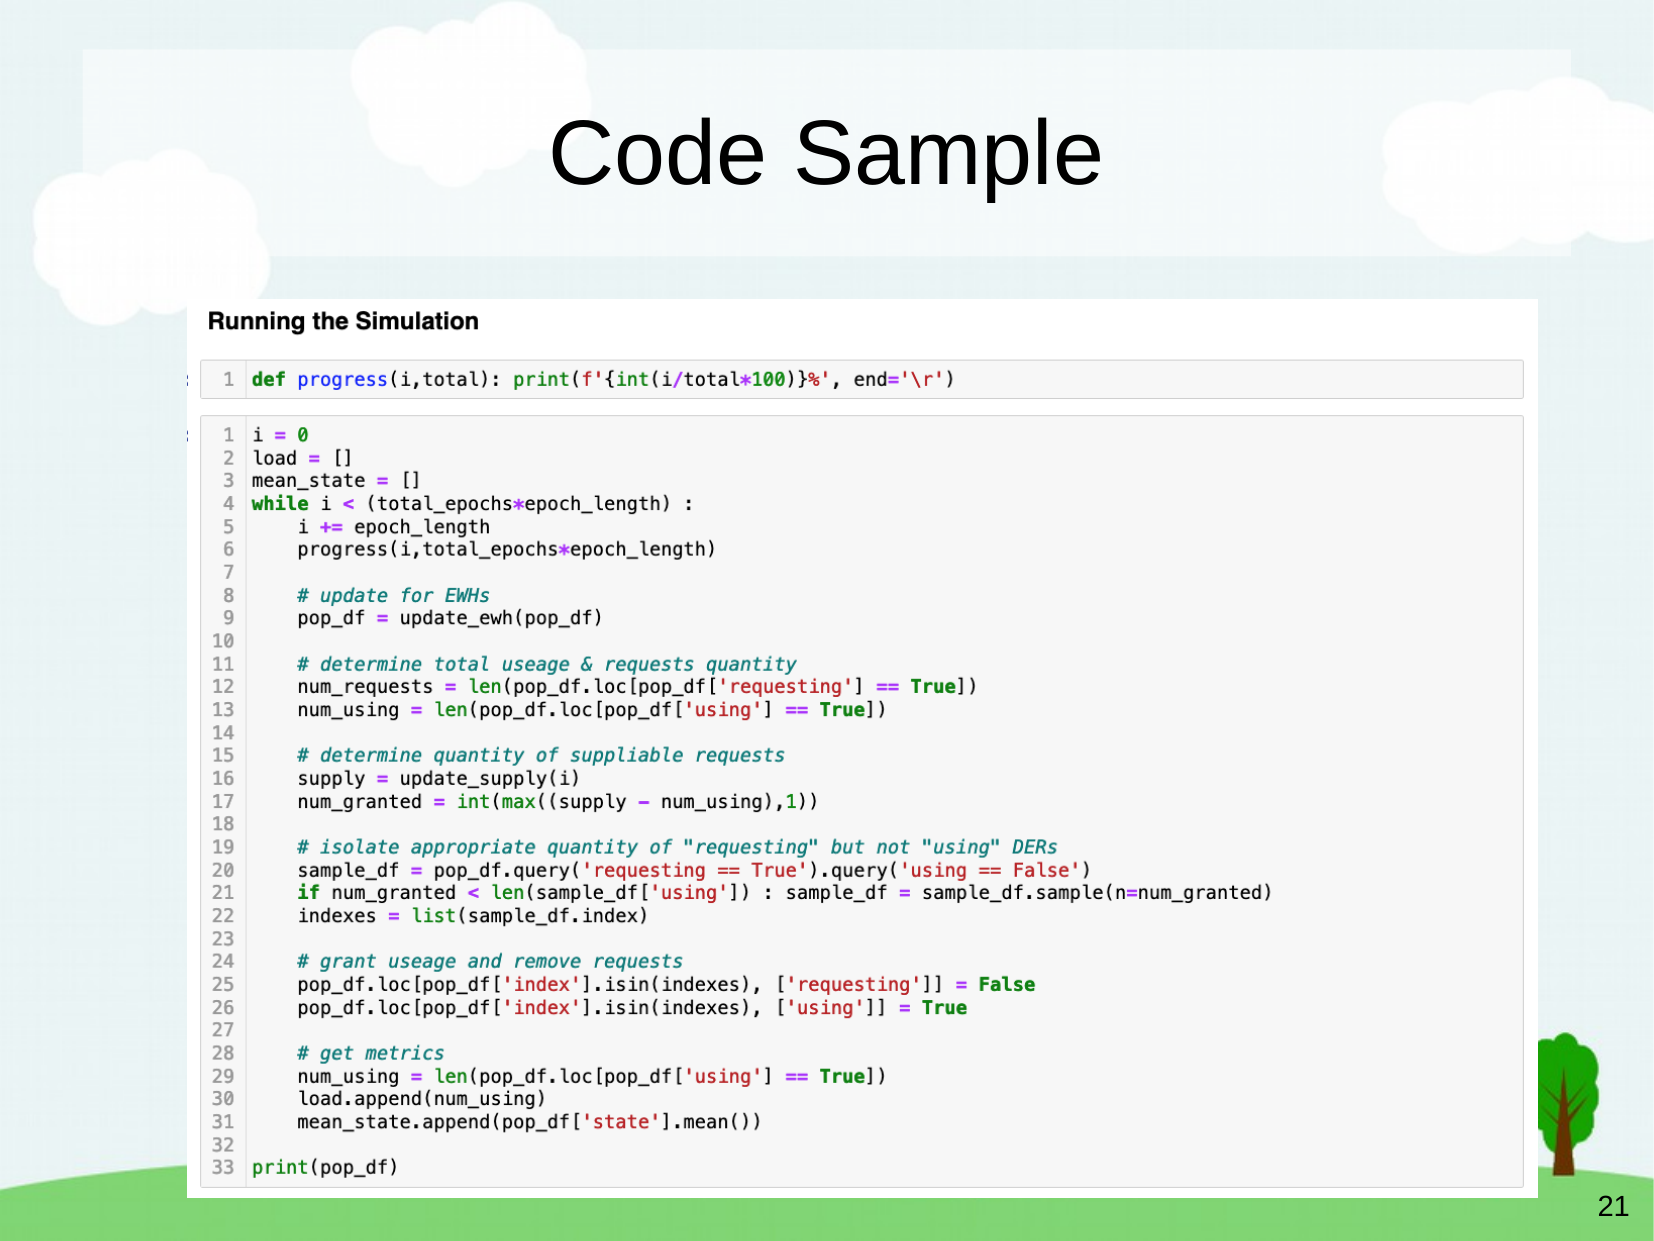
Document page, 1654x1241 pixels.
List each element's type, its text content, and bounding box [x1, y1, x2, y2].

picture [0, 0, 1654, 1241]
title Code Sample [82, 49, 1571, 257]
